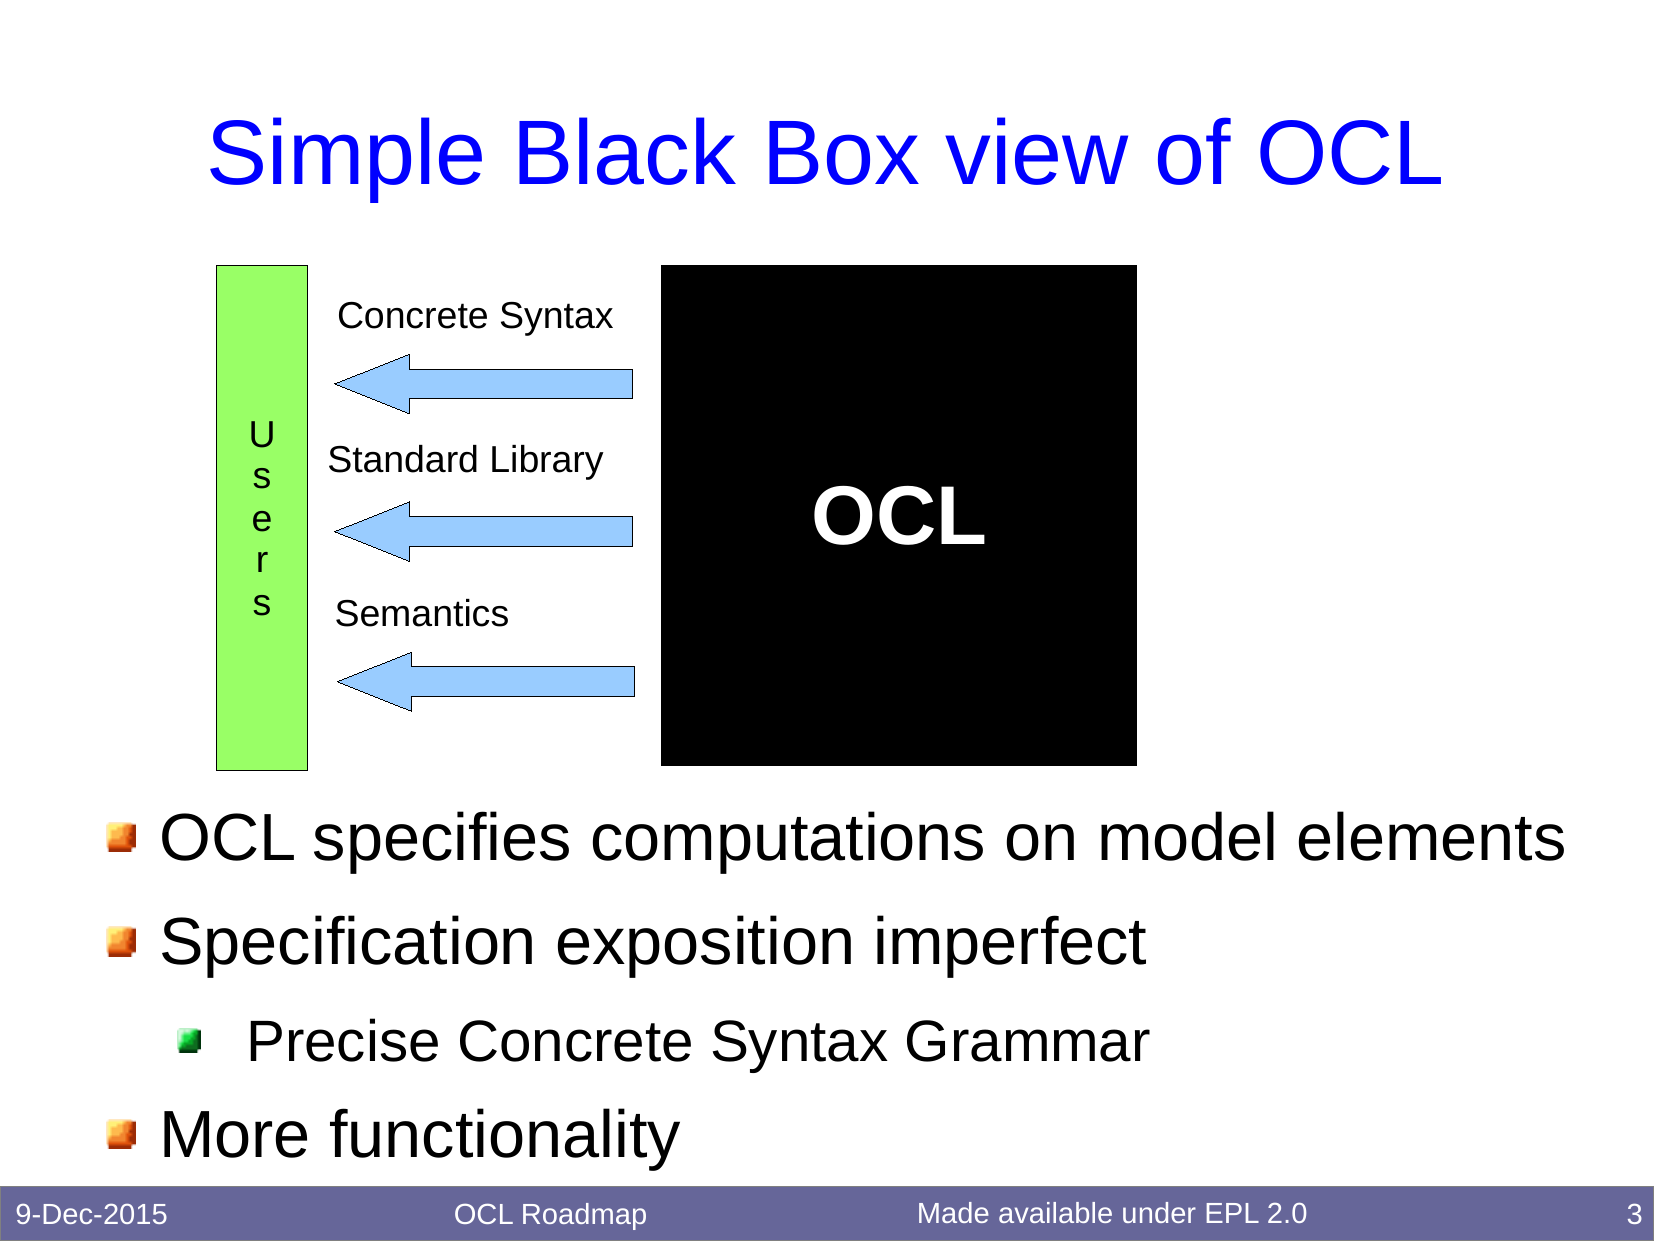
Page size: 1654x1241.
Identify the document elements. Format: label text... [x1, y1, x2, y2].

title Simple Black Box view of OCL [82, 49, 1571, 257]
text_box Standard Library [312, 430, 650, 488]
text_box [334, 501, 633, 562]
text_box U s e r s [216, 265, 308, 771]
text_box Concrete Syntax [322, 287, 660, 345]
text_box [337, 652, 635, 712]
list OCL specifies computations on model elements Specification exposition imperfect Precise Concrete Syntax Grammar More functionality [88, 799, 1577, 1172]
text_box [334, 354, 633, 414]
text_box OCL [661, 265, 1137, 766]
text_box Semantics [319, 585, 657, 643]
